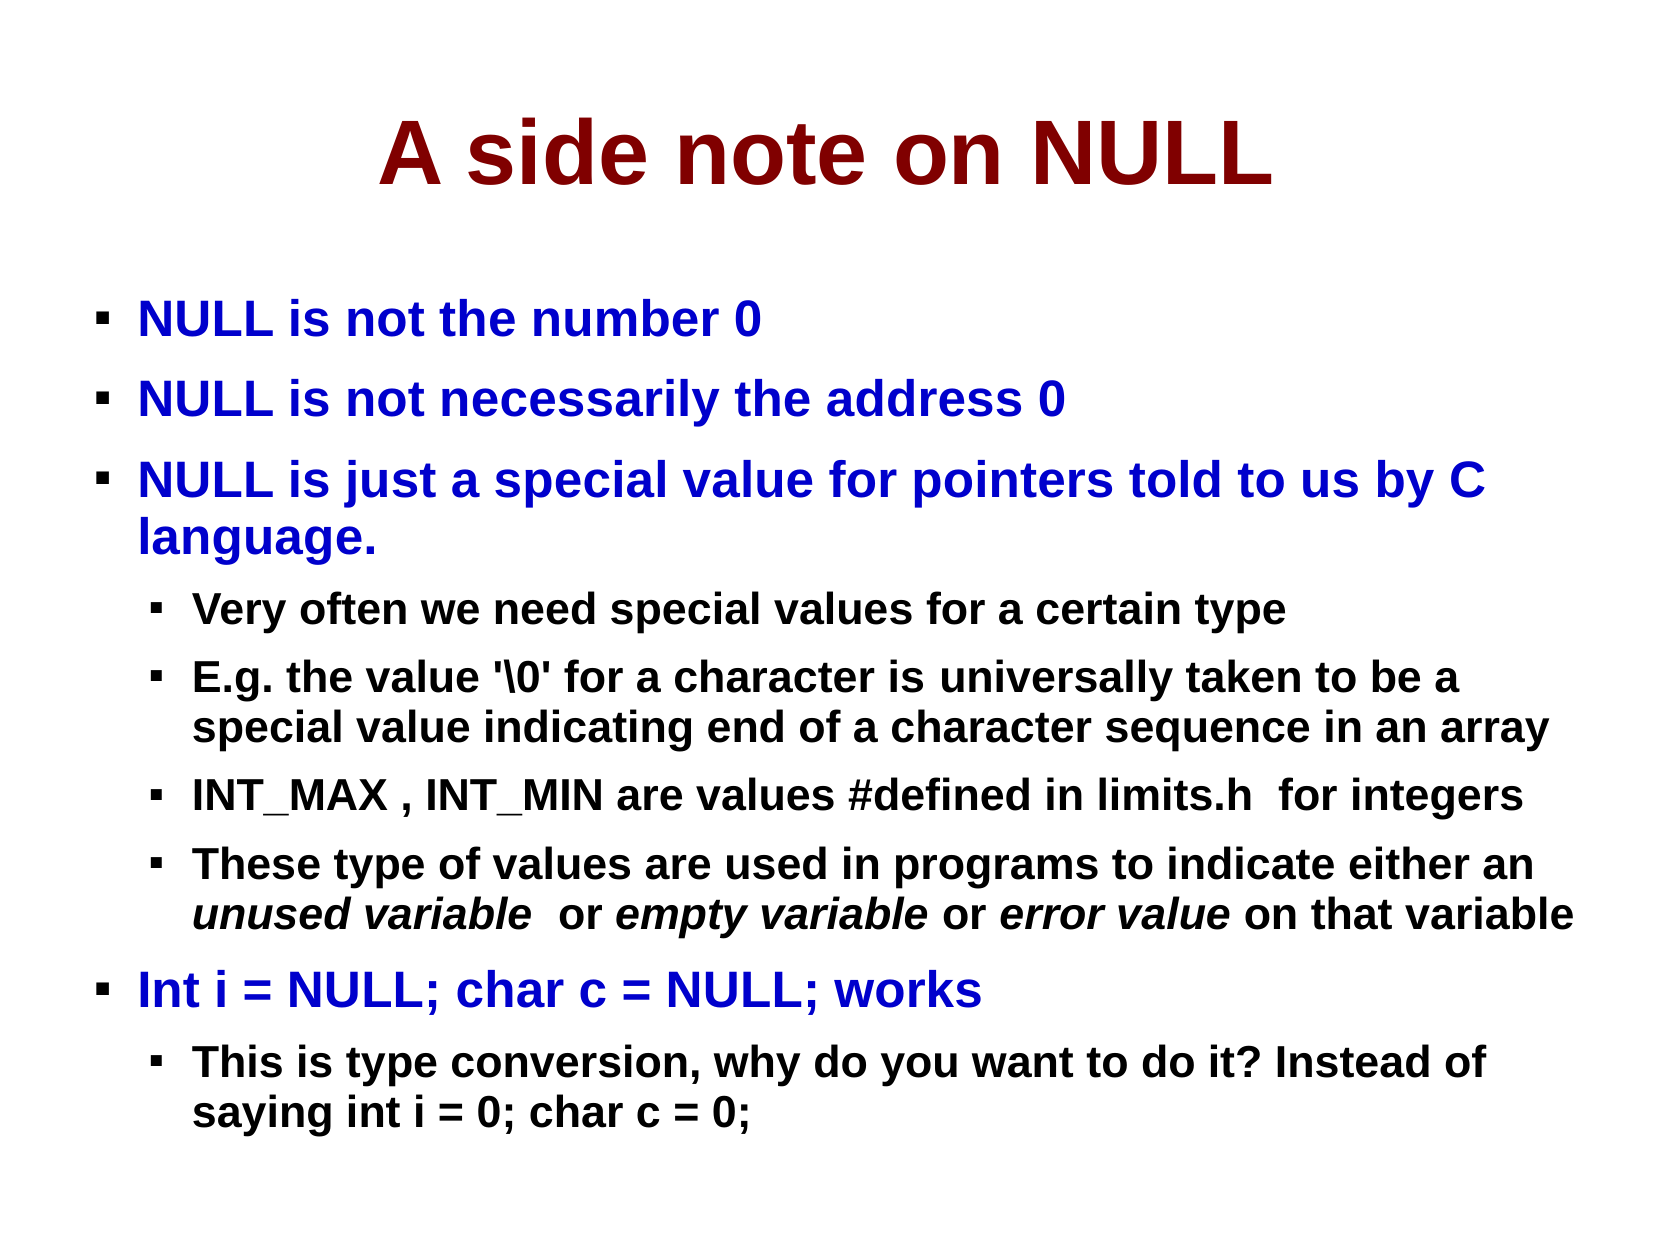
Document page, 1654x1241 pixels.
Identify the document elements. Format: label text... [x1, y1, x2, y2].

title A side note on NULL [82, 49, 1571, 257]
list NULL is not the number 0 NULL is not necessarily the address 0 NULL is just a special value for pointers told to us by C language. Very often we need special values for a certain type E.g. the value '\0' for a character is universally taken to be a special value indicating end of a character sequence in an array INT_MAX , INT_MIN are values #defined in limits.h for integers These type of values are used in programs to indicate either an unused variable or empty variable or error value on that variable Int i = NULL; char c = NULL; works This is type conversion, why do you want to do it? Instead of saying int i = 0; char c = 0; [82, 290, 1595, 1158]
